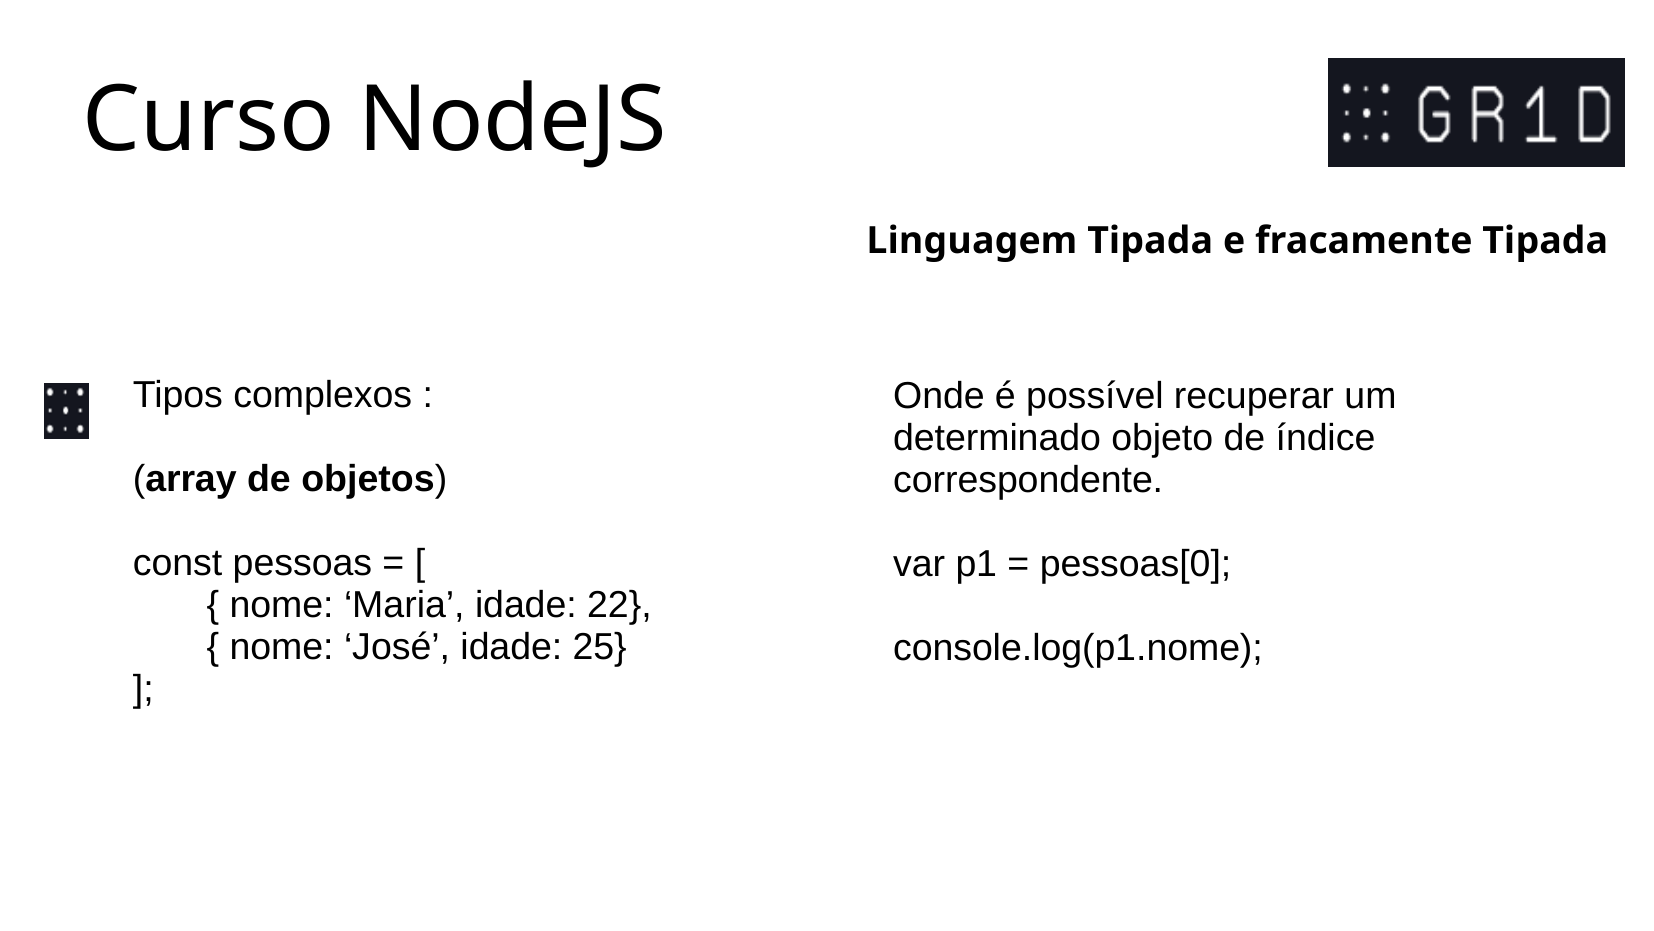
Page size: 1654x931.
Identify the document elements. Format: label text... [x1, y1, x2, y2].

text_box Linguagem Tipada e fracamente Tipada [118, 206, 1625, 264]
text_box Tipos complexos : (array de objetos) const pessoas = [ { nome: ‘Maria’, idade: 22}, { nome: ‘José’, idade: 25} ]; [118, 365, 857, 801]
picture [44, 383, 89, 439]
text_box Onde é possível recuperar um determinado objeto de índice correspondente. var p1 = pessoas[0]; console.log(p1.nome); [878, 367, 1617, 760]
title Curso NodeJS [82, 37, 1571, 193]
picture [1328, 58, 1625, 167]
